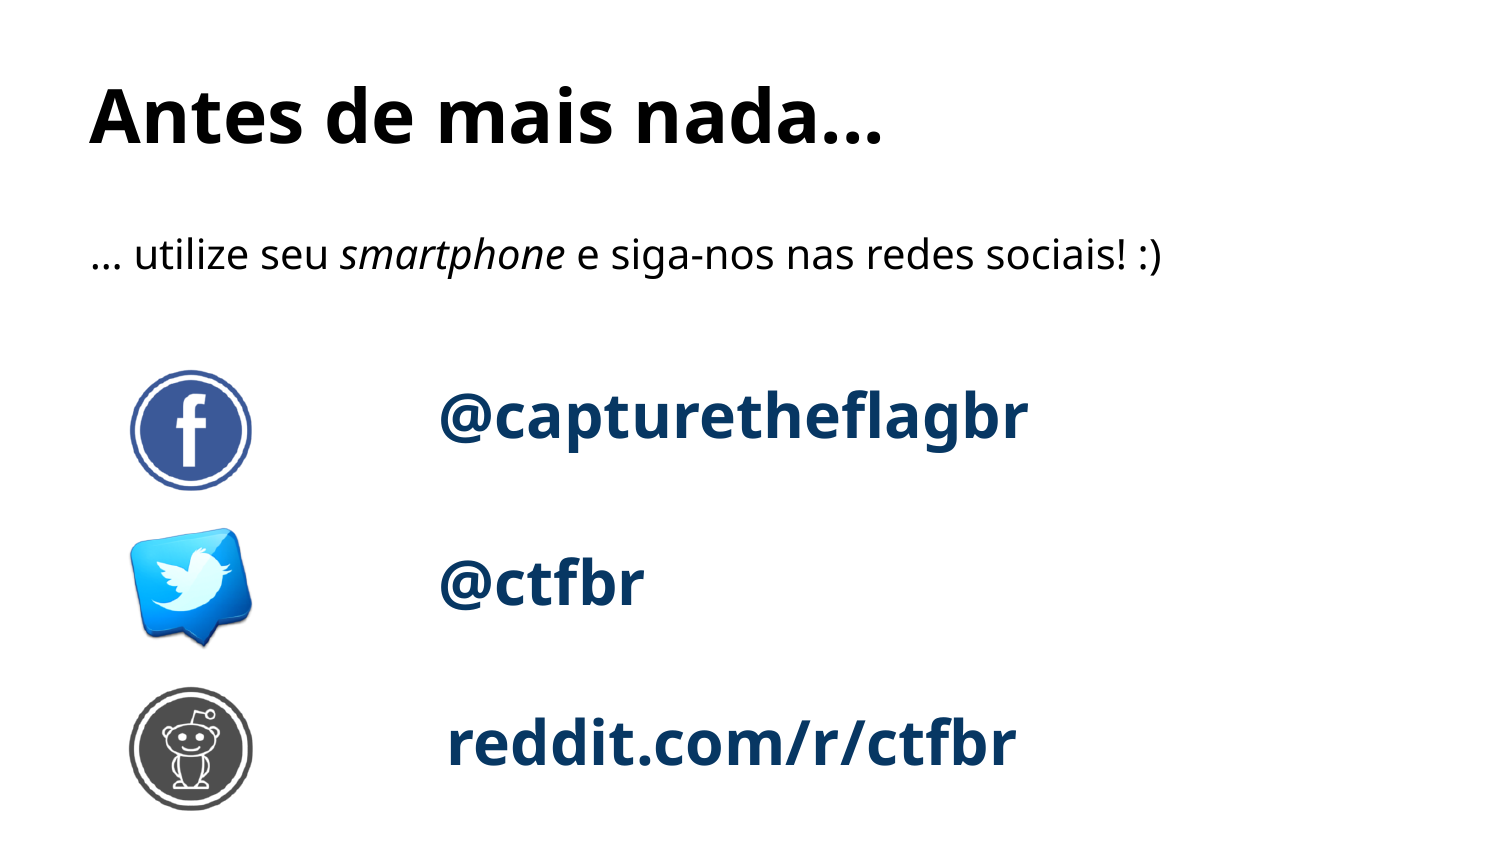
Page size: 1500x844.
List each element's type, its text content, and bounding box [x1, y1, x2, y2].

text_box @ctfbr [423, 527, 1471, 650]
text_box @capturetheflagbr [423, 360, 1471, 483]
text_box reddit.com/r/ctfbr [432, 687, 1479, 810]
text_box … utilize seu smartphone e siga-nos nas redes sociais! :) [74, 212, 1255, 335]
text_box Antes de mais nada... [75, 33, 1425, 174]
picture [129, 369, 252, 492]
picture [128, 686, 253, 811]
picture [128, 527, 253, 650]
